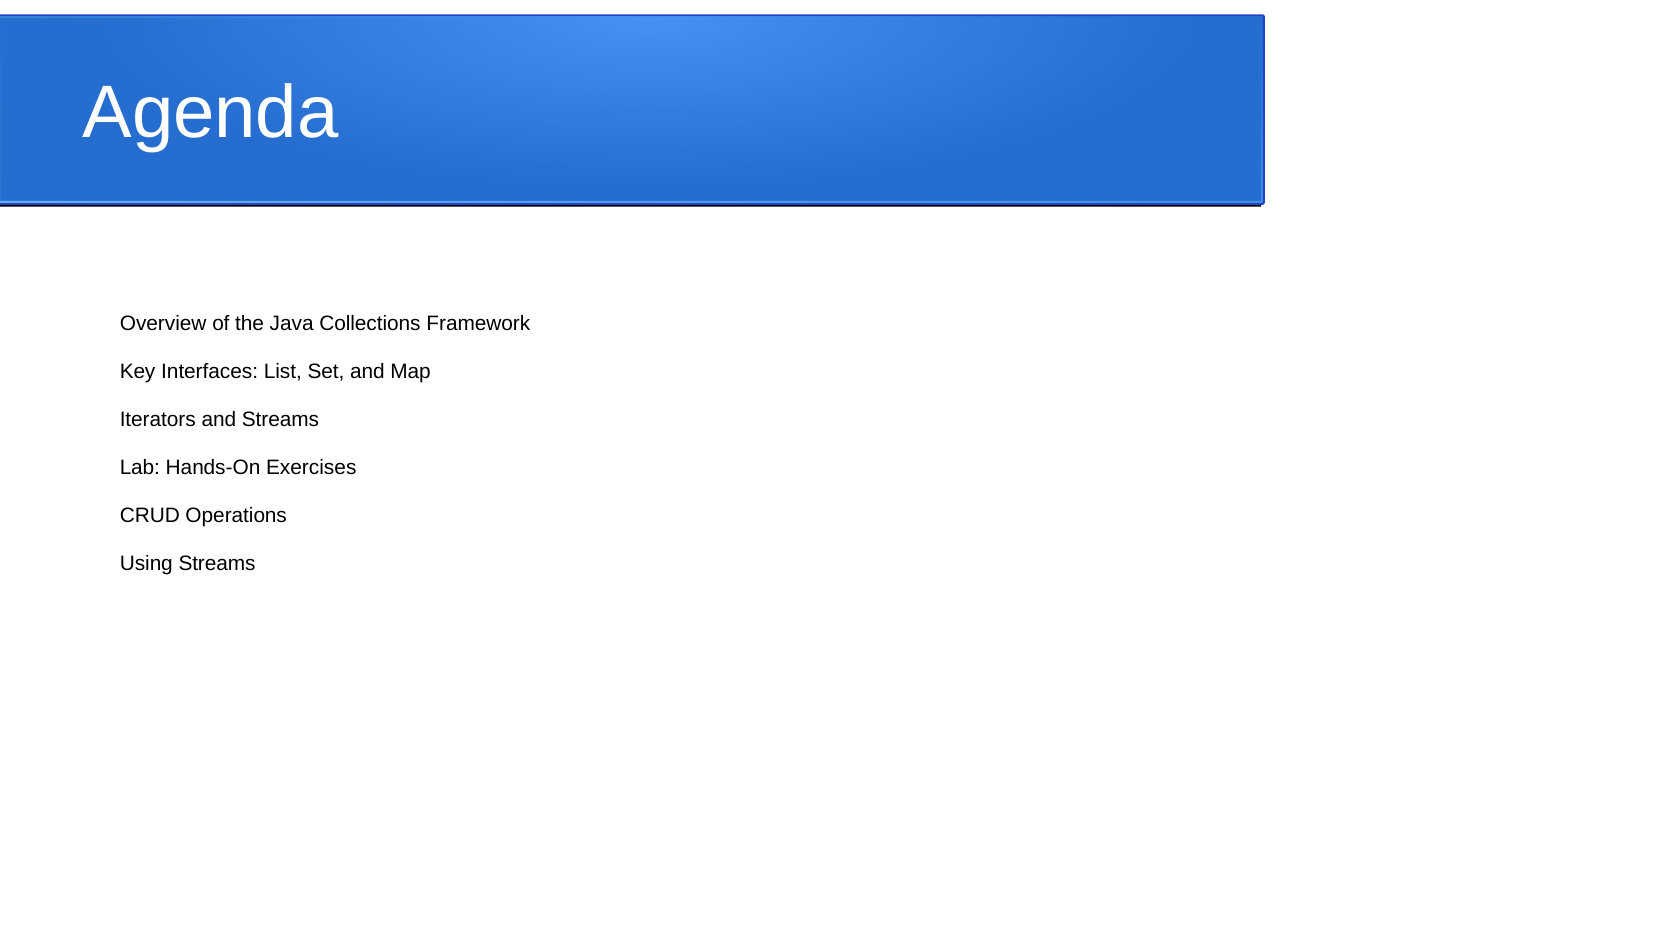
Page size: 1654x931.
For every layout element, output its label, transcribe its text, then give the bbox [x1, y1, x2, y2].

title Agenda [82, 35, 1235, 189]
text_box Overview of the Java Collections Framework Key Interfaces: List, Set, and Map Iterators and Streams Lab: Hands-On Exercises CRUD Operations Using Streams [105, 304, 1052, 841]
